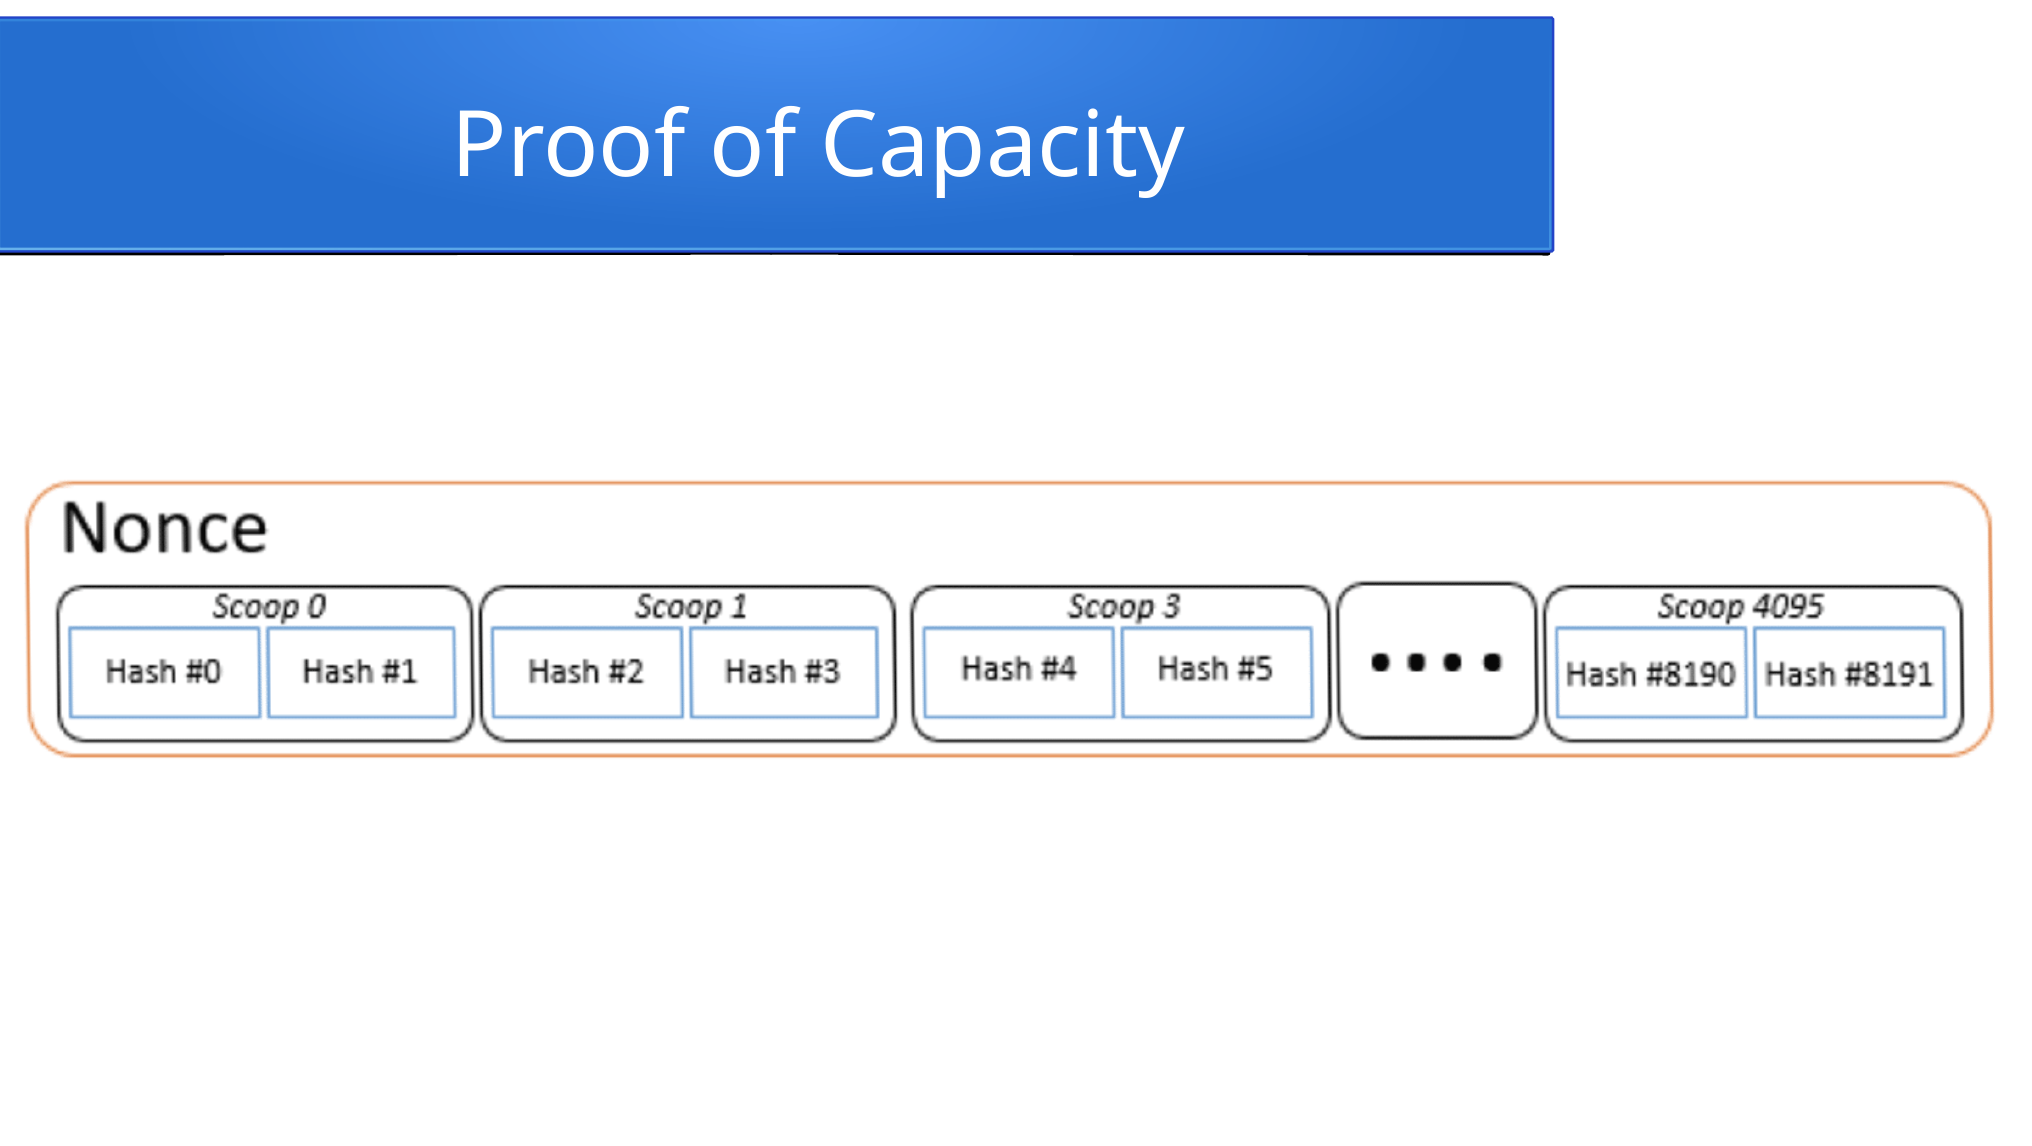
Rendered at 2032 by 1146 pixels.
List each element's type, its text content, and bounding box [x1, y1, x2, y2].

title Proof of Capacity [101, 45, 1536, 237]
picture [0, 448, 2032, 803]
